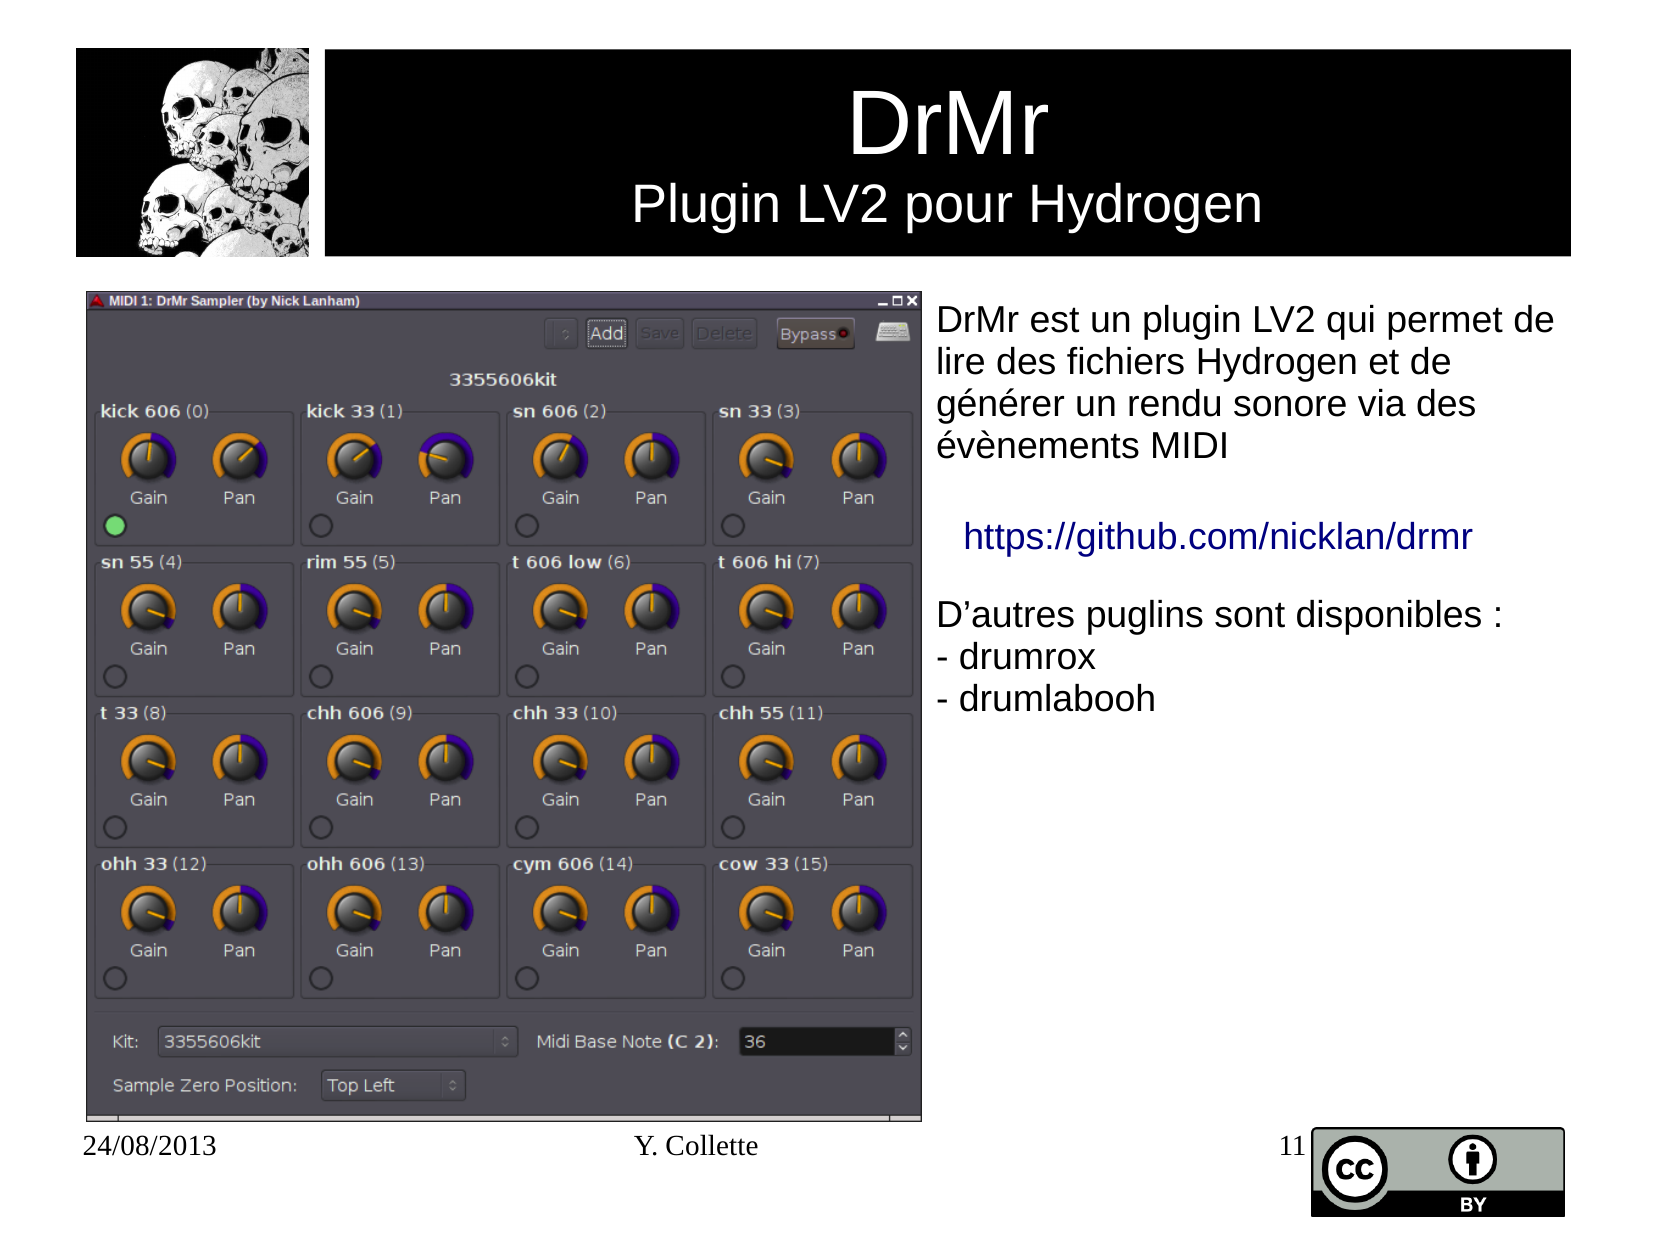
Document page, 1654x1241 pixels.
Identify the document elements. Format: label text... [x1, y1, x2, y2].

text_box D’autres puglins sont disponibles : - drumrox - drumlabooh [921, 586, 1571, 770]
title DrMr Plugin LV2 pour Hydrogen [324, 49, 1571, 257]
text_box https://github.com/nicklan/drmr [948, 507, 1489, 565]
picture [76, 48, 309, 257]
picture [1311, 1127, 1565, 1217]
text_box DrMr est un plugin LV2 qui permet de lire des fichiers Hydrogen et de générer un rendu sonore via des évènements MIDI [921, 291, 1571, 474]
picture [86, 291, 922, 1123]
